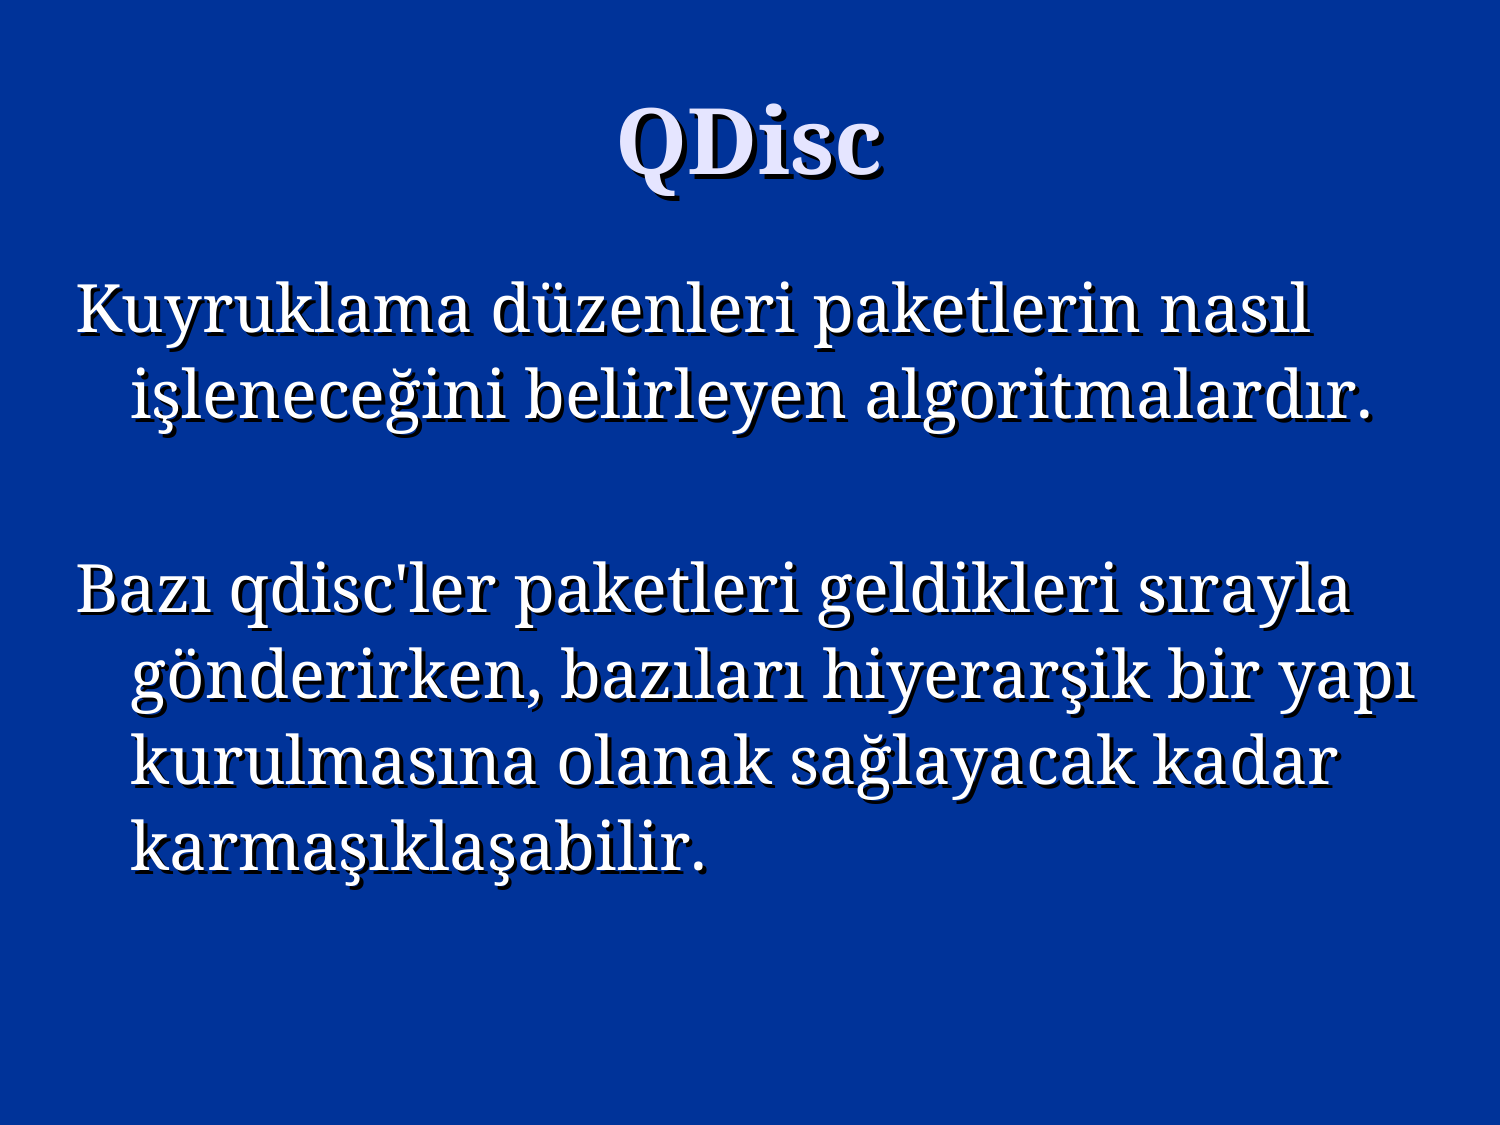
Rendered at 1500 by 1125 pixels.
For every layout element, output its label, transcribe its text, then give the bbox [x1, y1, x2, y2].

list Kuyruklama düzenleri paketlerin nasıl işleneceğini belirleyen algoritmalardır. Bazı qdisc'ler paketleri geldikleri sırayla gönderirken, bazıları hiyerarşik bir yapı kurulmasına olanak sağlayacak kadar karmaşıklaşabilir. [74, 263, 1425, 1006]
title QDisc [74, 31, 1425, 246]
